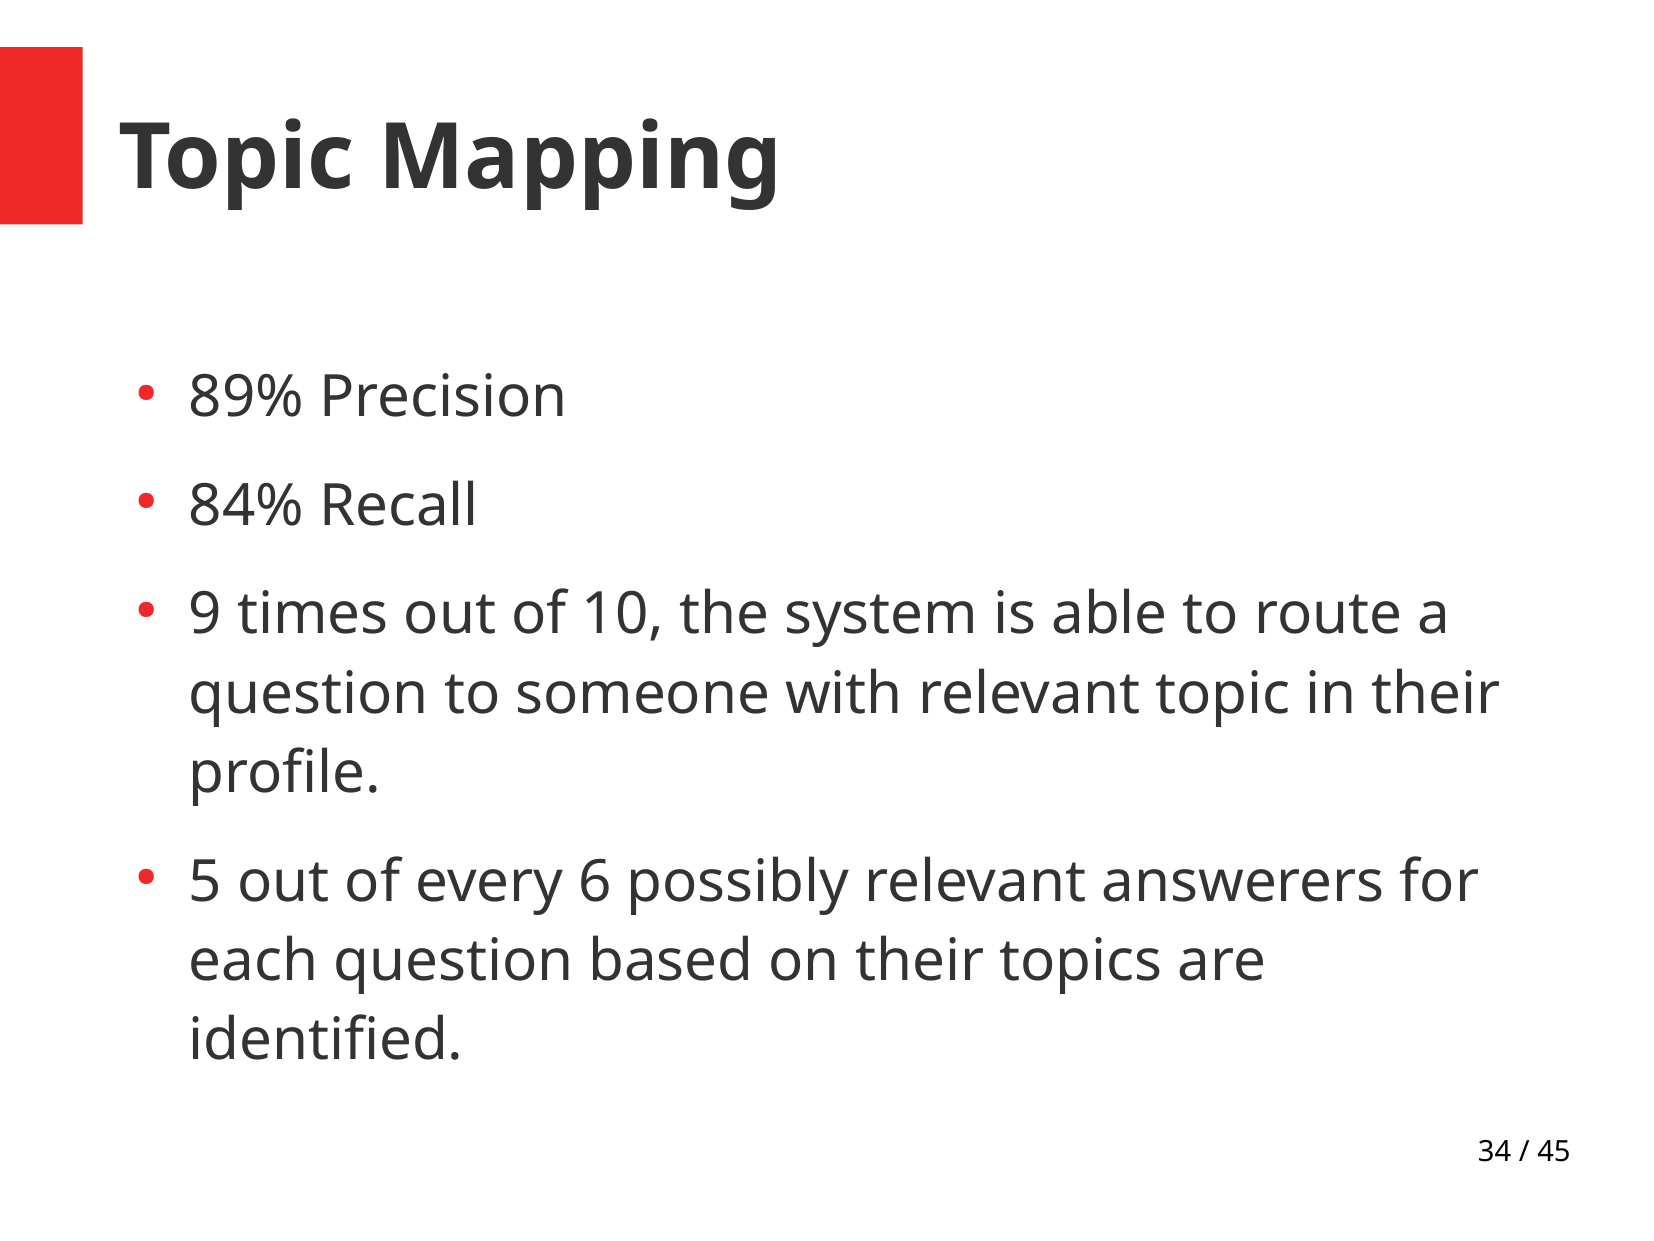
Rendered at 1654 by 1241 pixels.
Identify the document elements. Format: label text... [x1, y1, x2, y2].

title Topic Mapping [118, 49, 1571, 257]
list 89% Precision 84% Recall 9 times out of 10, the system is able to route a question to someone with relevant topic in their profile. 5 out of every 6 possibly relevant answerers for each question based on their topics are identified. [118, 354, 1536, 1074]
